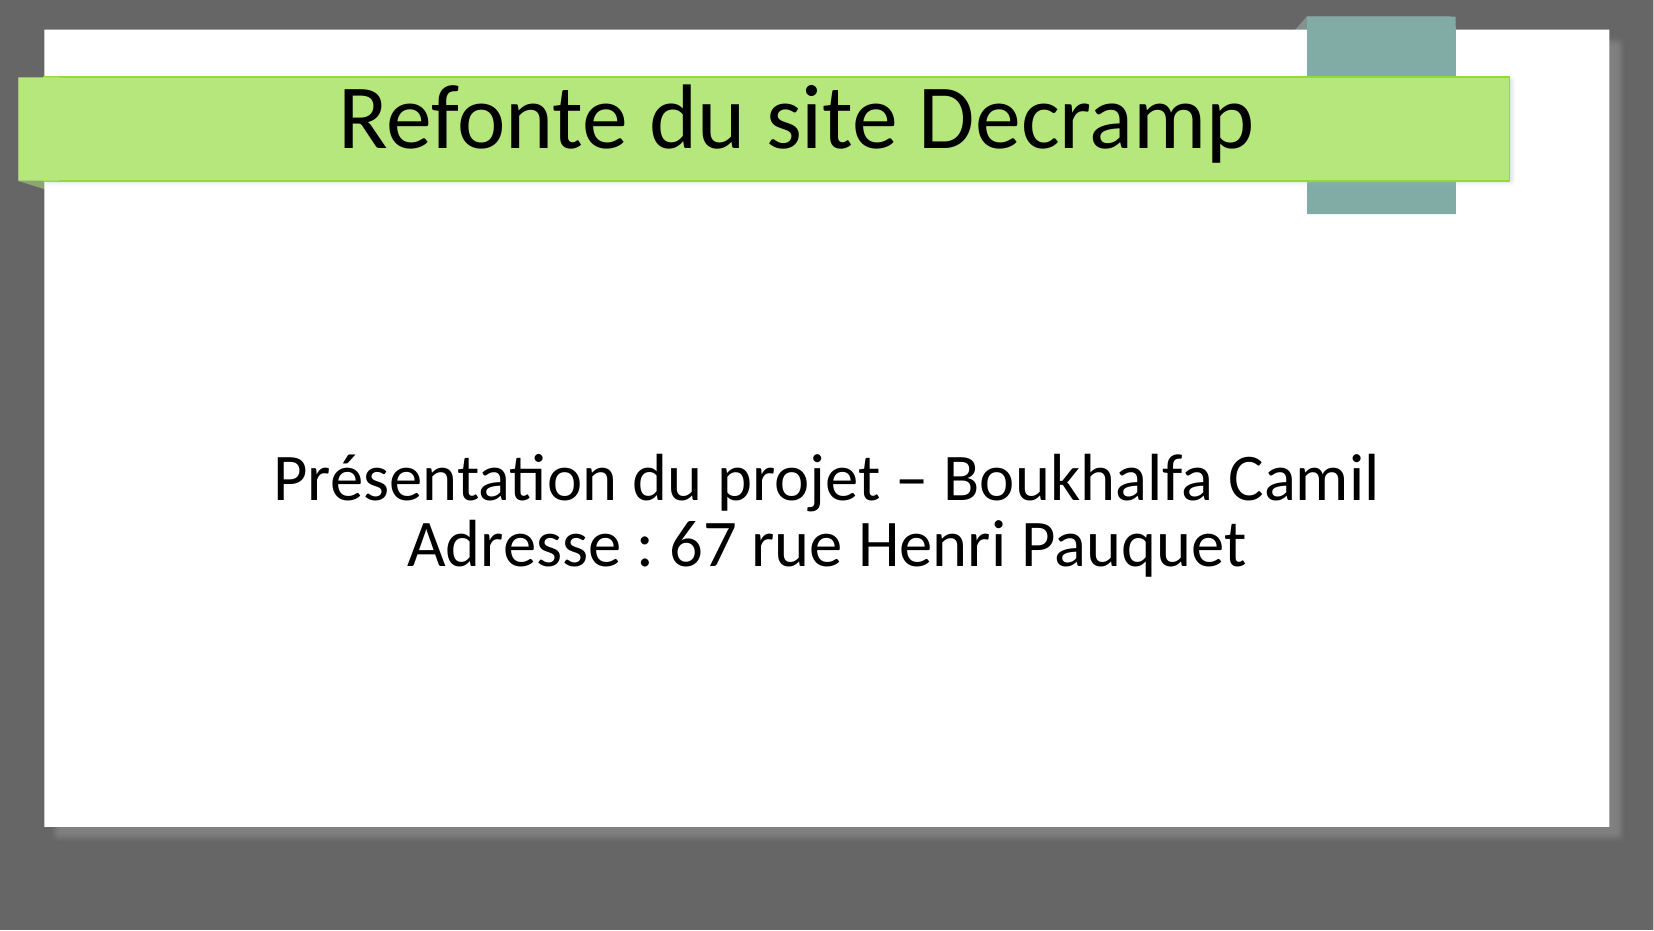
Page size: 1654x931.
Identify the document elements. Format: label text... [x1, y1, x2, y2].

title Refonte du site Decramp [88, 73, 1506, 178]
subtitle Présentation du projet – Boukhalfa Camil Adresse : 67 rue Henri Pauquet [88, 221, 1565, 813]
